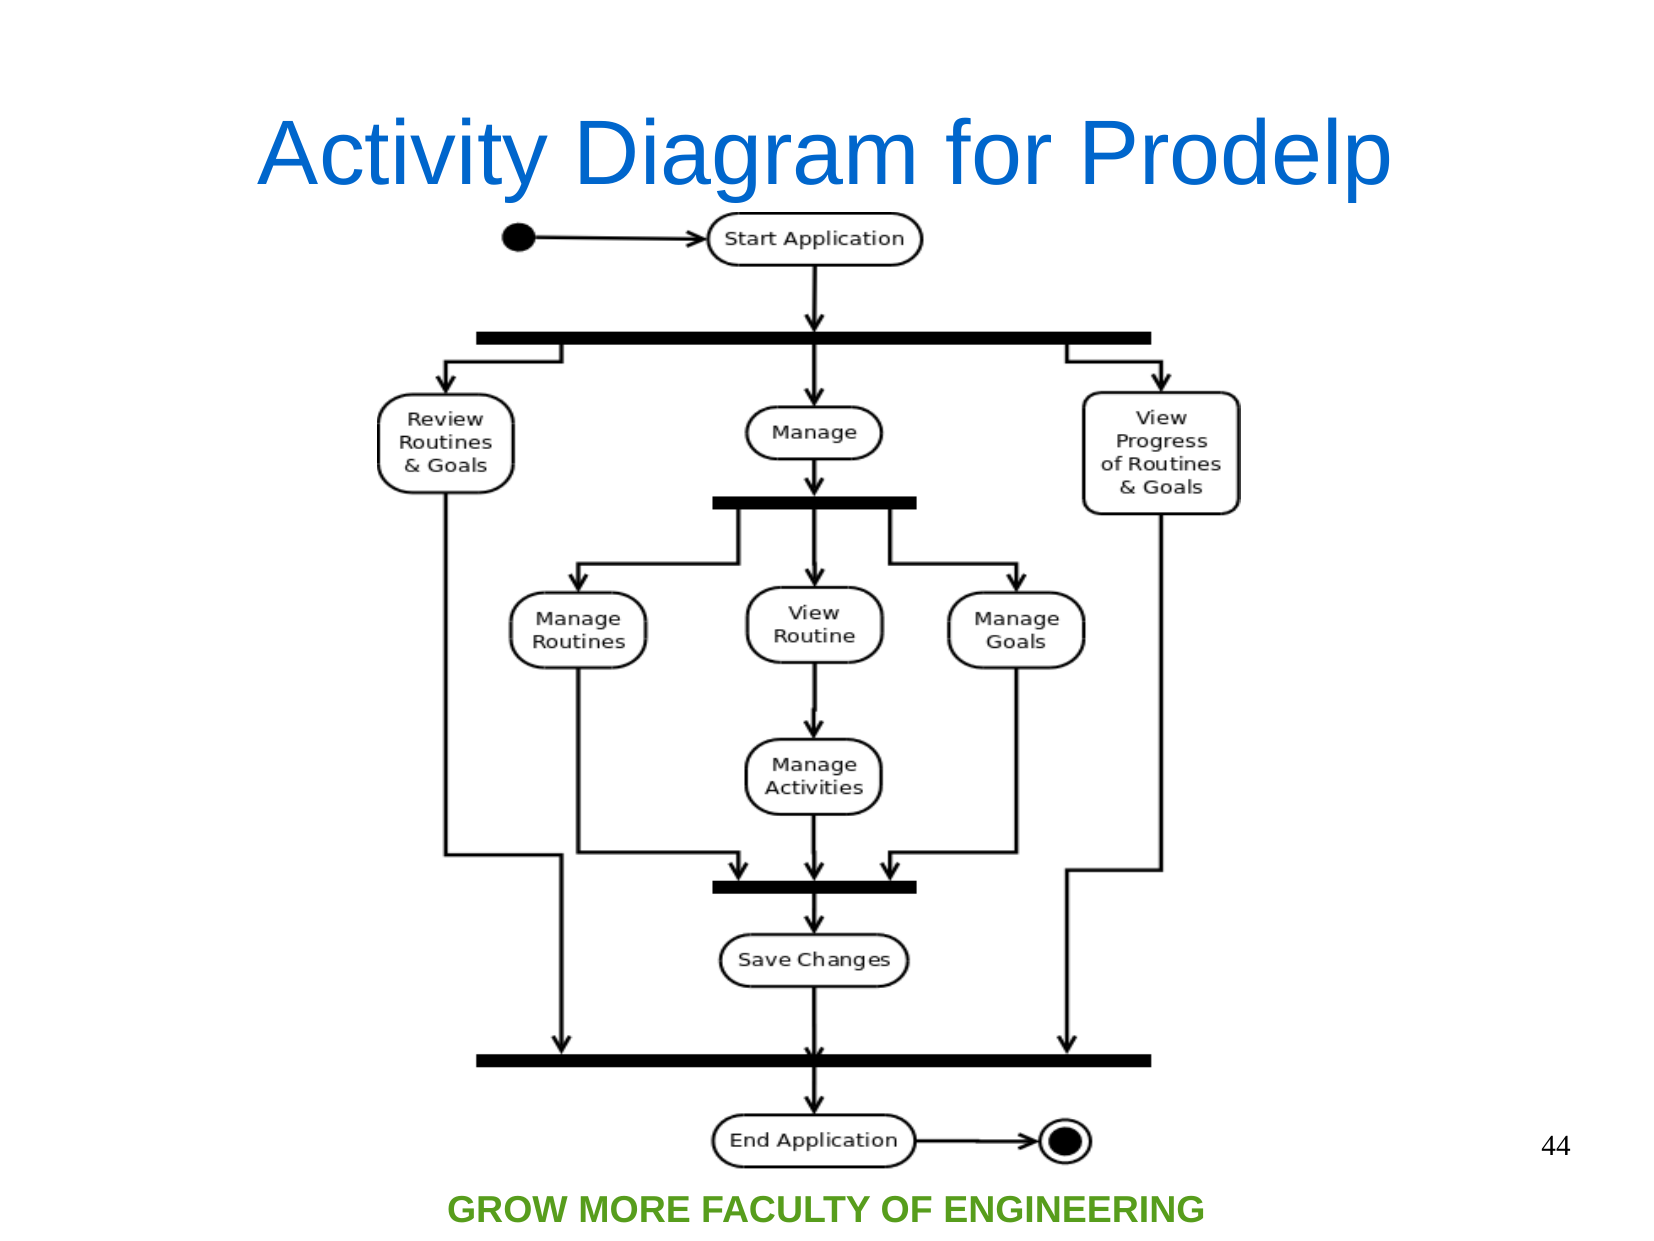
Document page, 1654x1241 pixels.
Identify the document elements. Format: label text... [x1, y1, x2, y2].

picture [377, 212, 1241, 1170]
title Activity Diagram for Prodelp [82, 49, 1571, 257]
